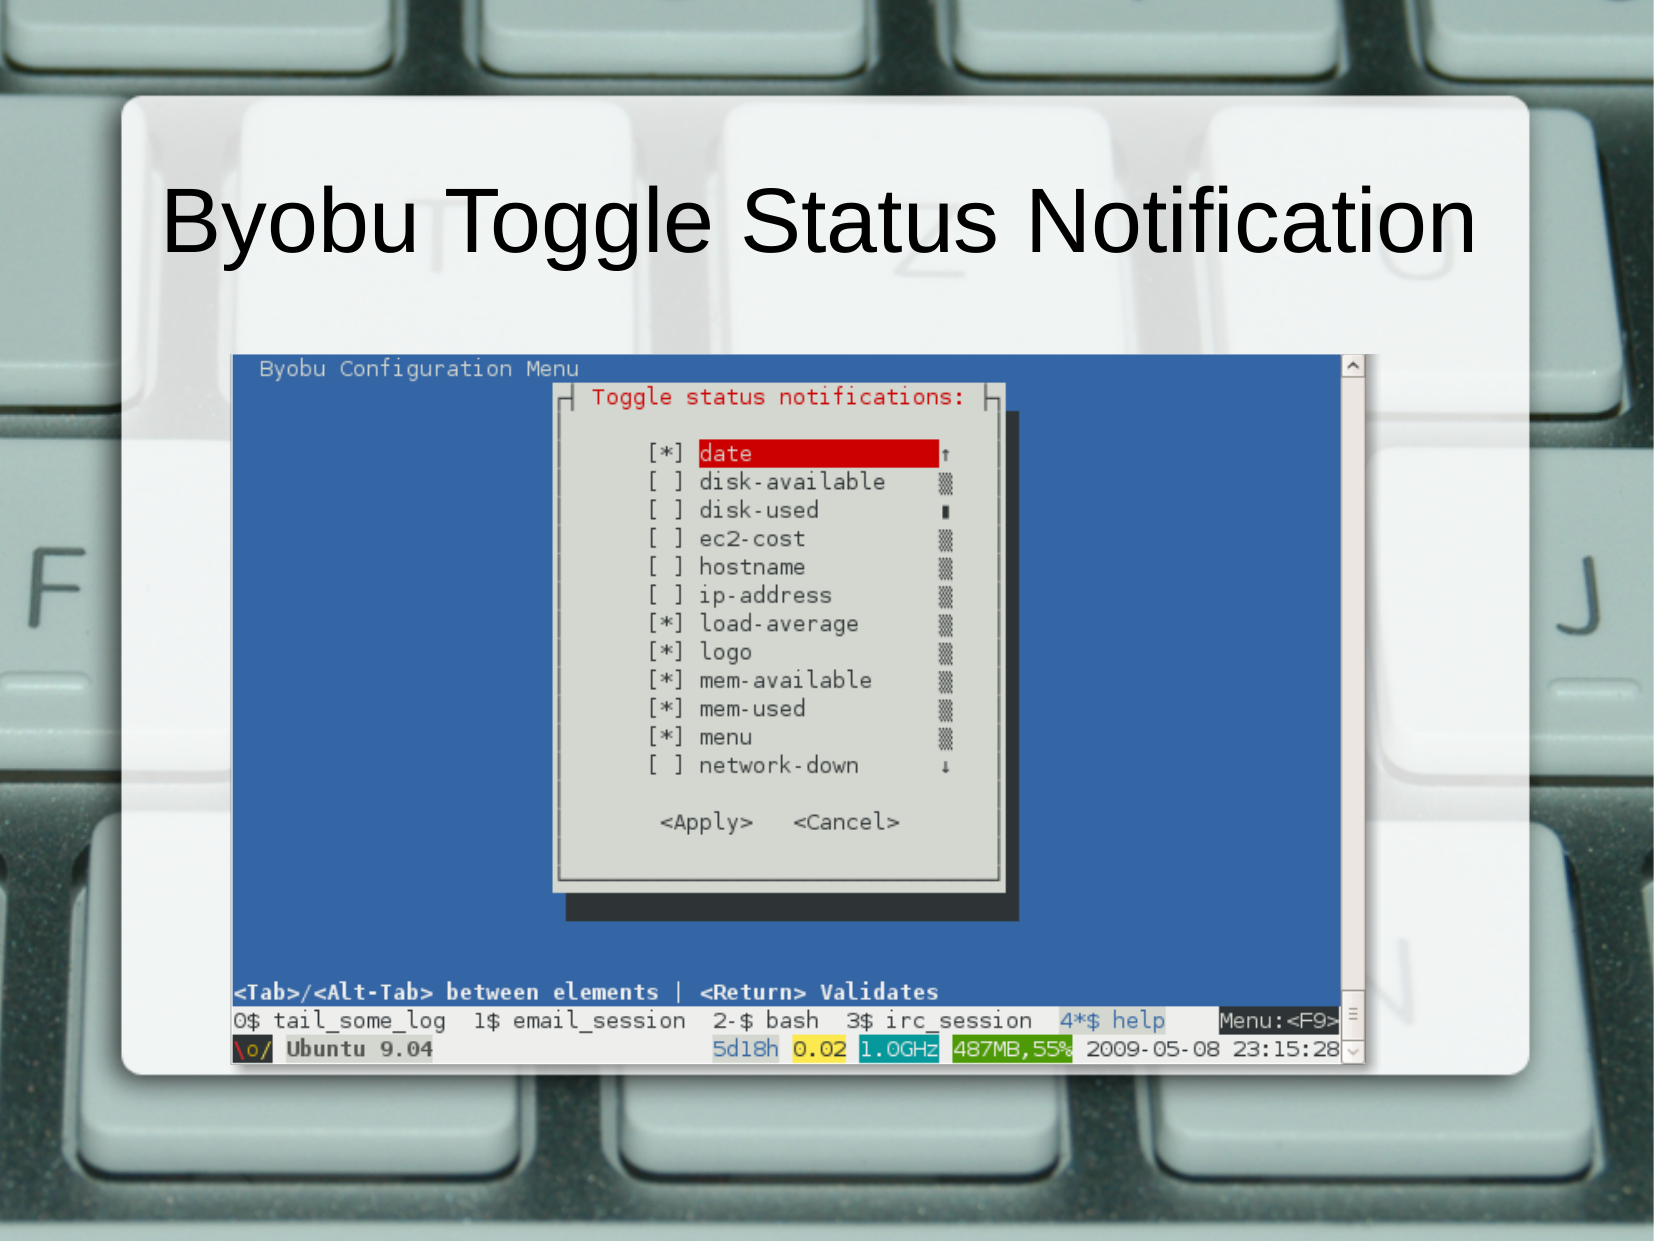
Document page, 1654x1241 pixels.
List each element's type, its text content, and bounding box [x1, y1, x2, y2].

picture [0, 0, 1654, 1241]
chart [147, 354, 1506, 1241]
title Byobu Toggle Status Notification [135, 125, 1506, 318]
